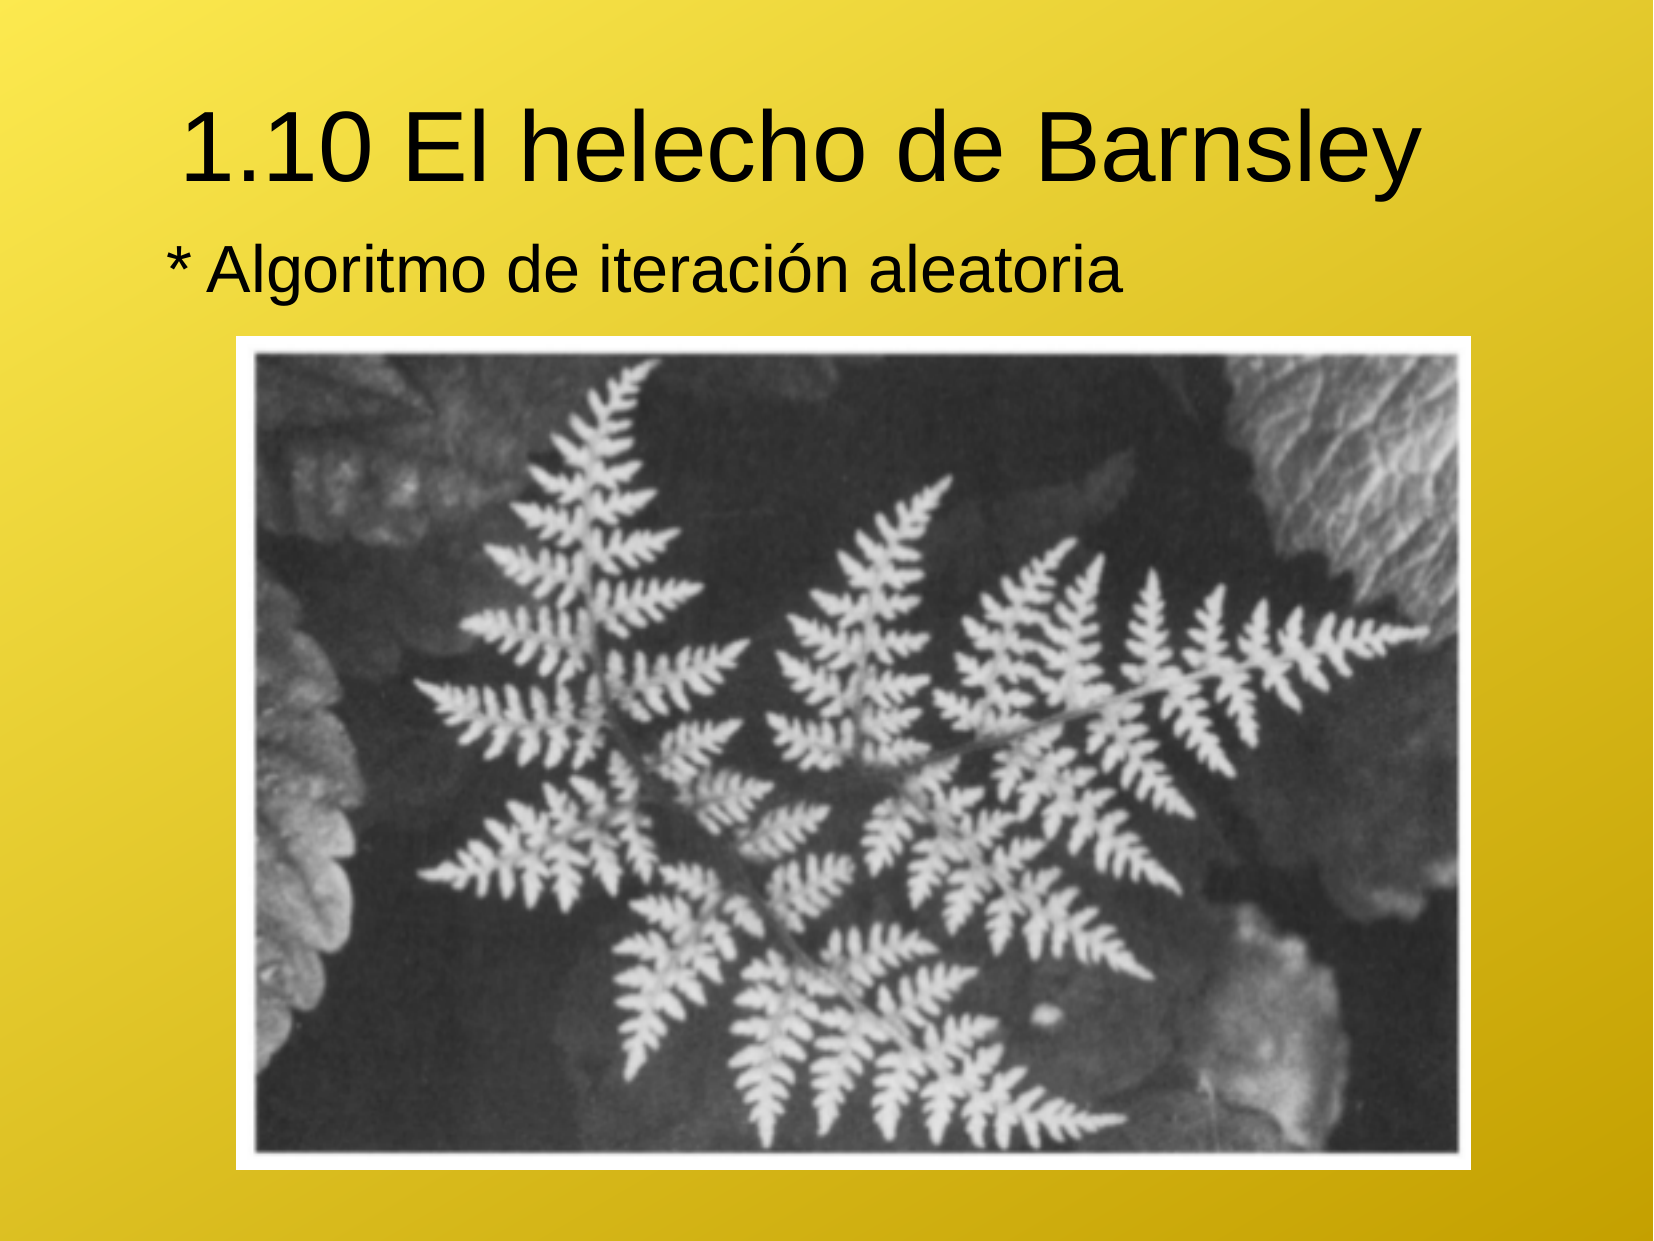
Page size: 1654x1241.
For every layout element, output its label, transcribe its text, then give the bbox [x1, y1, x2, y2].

text_box * Algoritmo de iteración aleatoria [151, 225, 1591, 406]
text_box 1.10 El helecho de Barnsley [165, 83, 1439, 211]
picture [236, 406, 1471, 1171]
